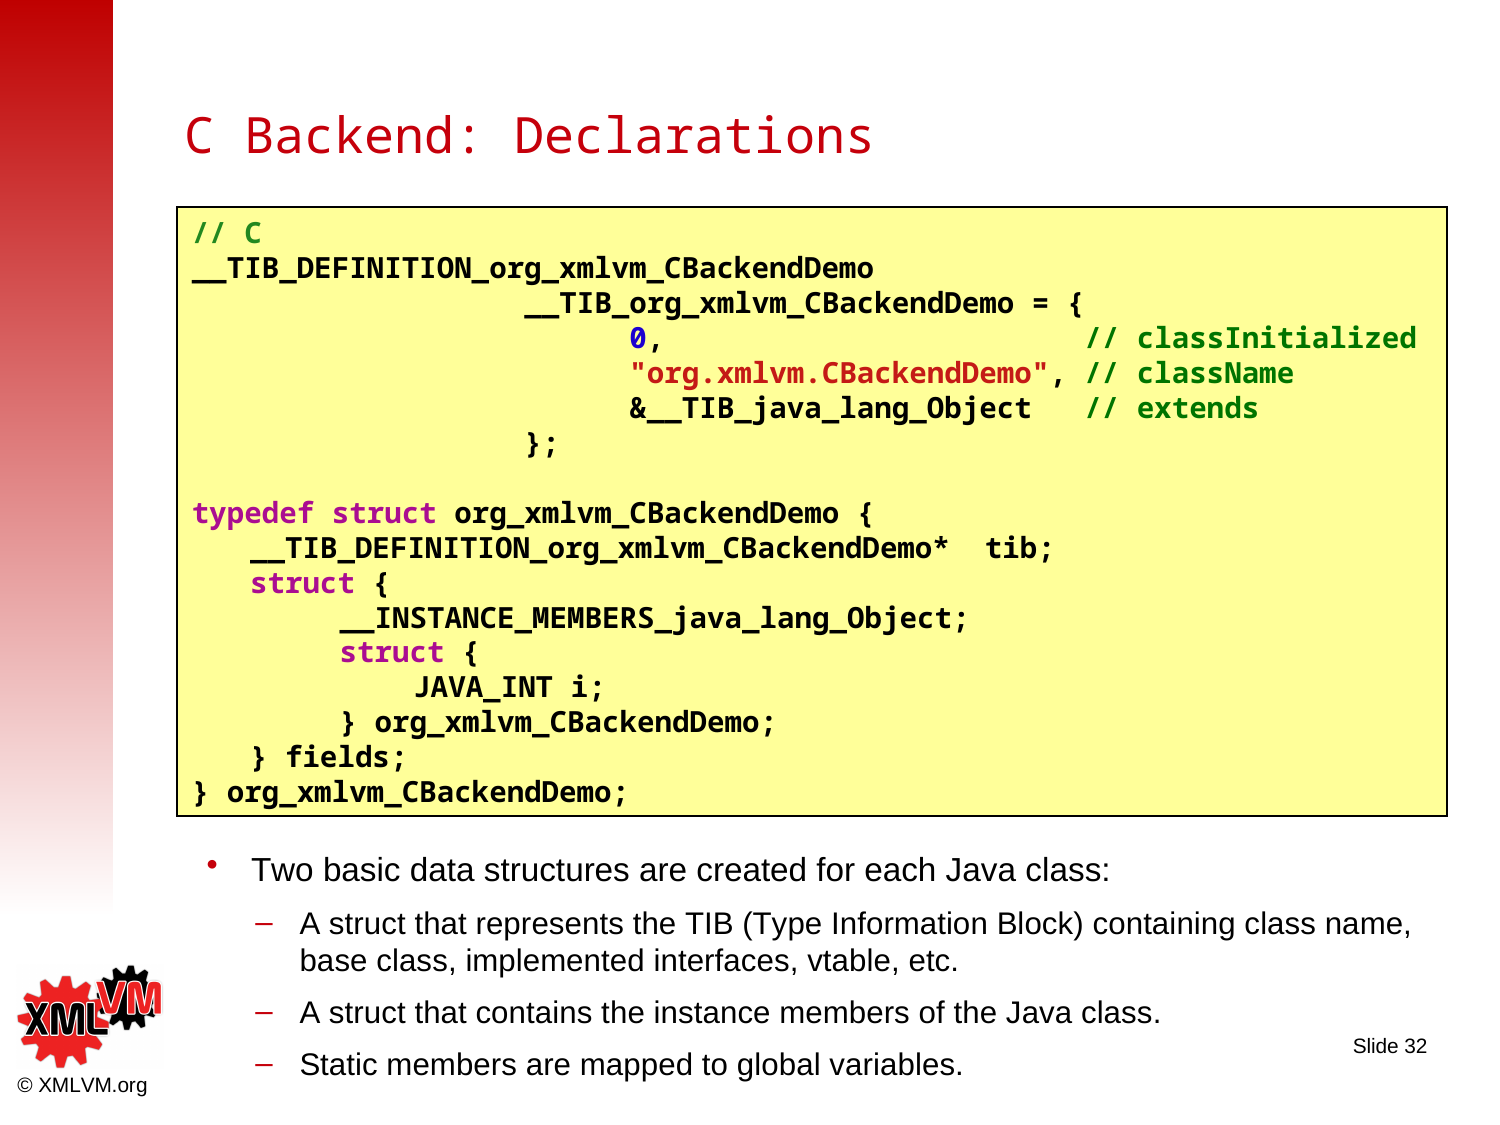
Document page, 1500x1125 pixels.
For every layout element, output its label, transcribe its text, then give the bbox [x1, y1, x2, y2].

text_box // C __TIB_DEFINITION_org_xmlvm_CBackendDemo __TIB_org_xmlvm_CBackendDemo = { 0, // classInitialized "org.xmlvm.CBackendDemo", // className &__TIB_java_lang_Object // extends }; typedef struct org_xmlvm_CBackendDemo { __TIB_DEFINITION_org_xmlvm_CBackendDemo* tib; struct { __INSTANCE_MEMBERS_java_lang_Object; struct { JAVA_INT i; } org_xmlvm_CBackendDemo; } fields; } org_xmlvm_CBackendDemo; [177, 206, 1447, 817]
title C Backend: Declarations [170, 67, 1447, 207]
picture [16, 964, 164, 1069]
list Two basic data structures are created for each Java class: A struct that represents the TIB (Type Information Block) containing class name, base class, implemented interfaces, vtable, etc. A struct that contains the instance members of the Java class. Static members are mapped to global variables. [206, 848, 1430, 1125]
